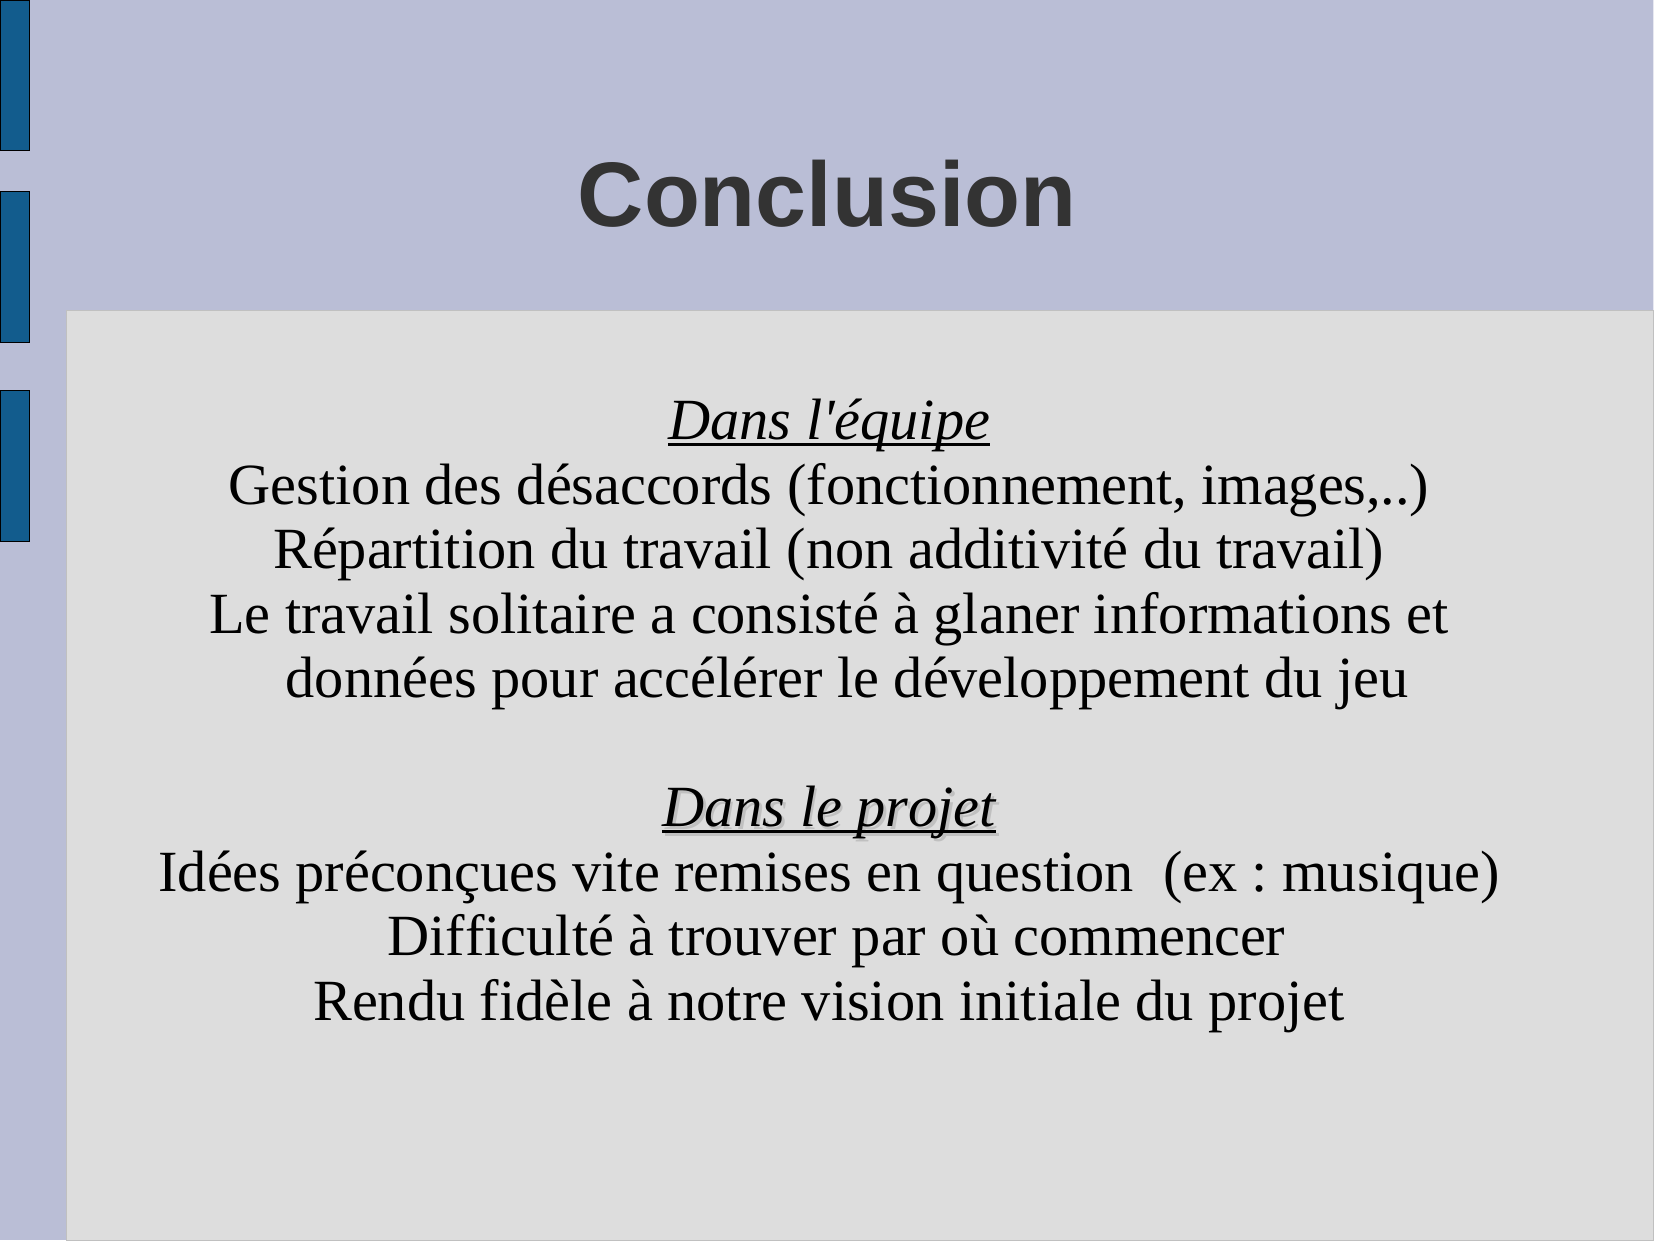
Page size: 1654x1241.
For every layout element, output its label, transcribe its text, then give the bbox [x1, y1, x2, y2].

title Conclusion [121, 91, 1534, 299]
subtitle Dans l'équipe Gestion des désaccords (fonctionnement, images,..) Répartition du travail (non additivité du travail) Le travail solitaire a consisté à glaner informations et données pour accélérer le développement du jeu Dans le projet Idées préconçues vite remises en question (ex : musique) Difficulté à trouver par où commencer Rendu fidèle à notre vision initiale du projet [123, 322, 1536, 1182]
